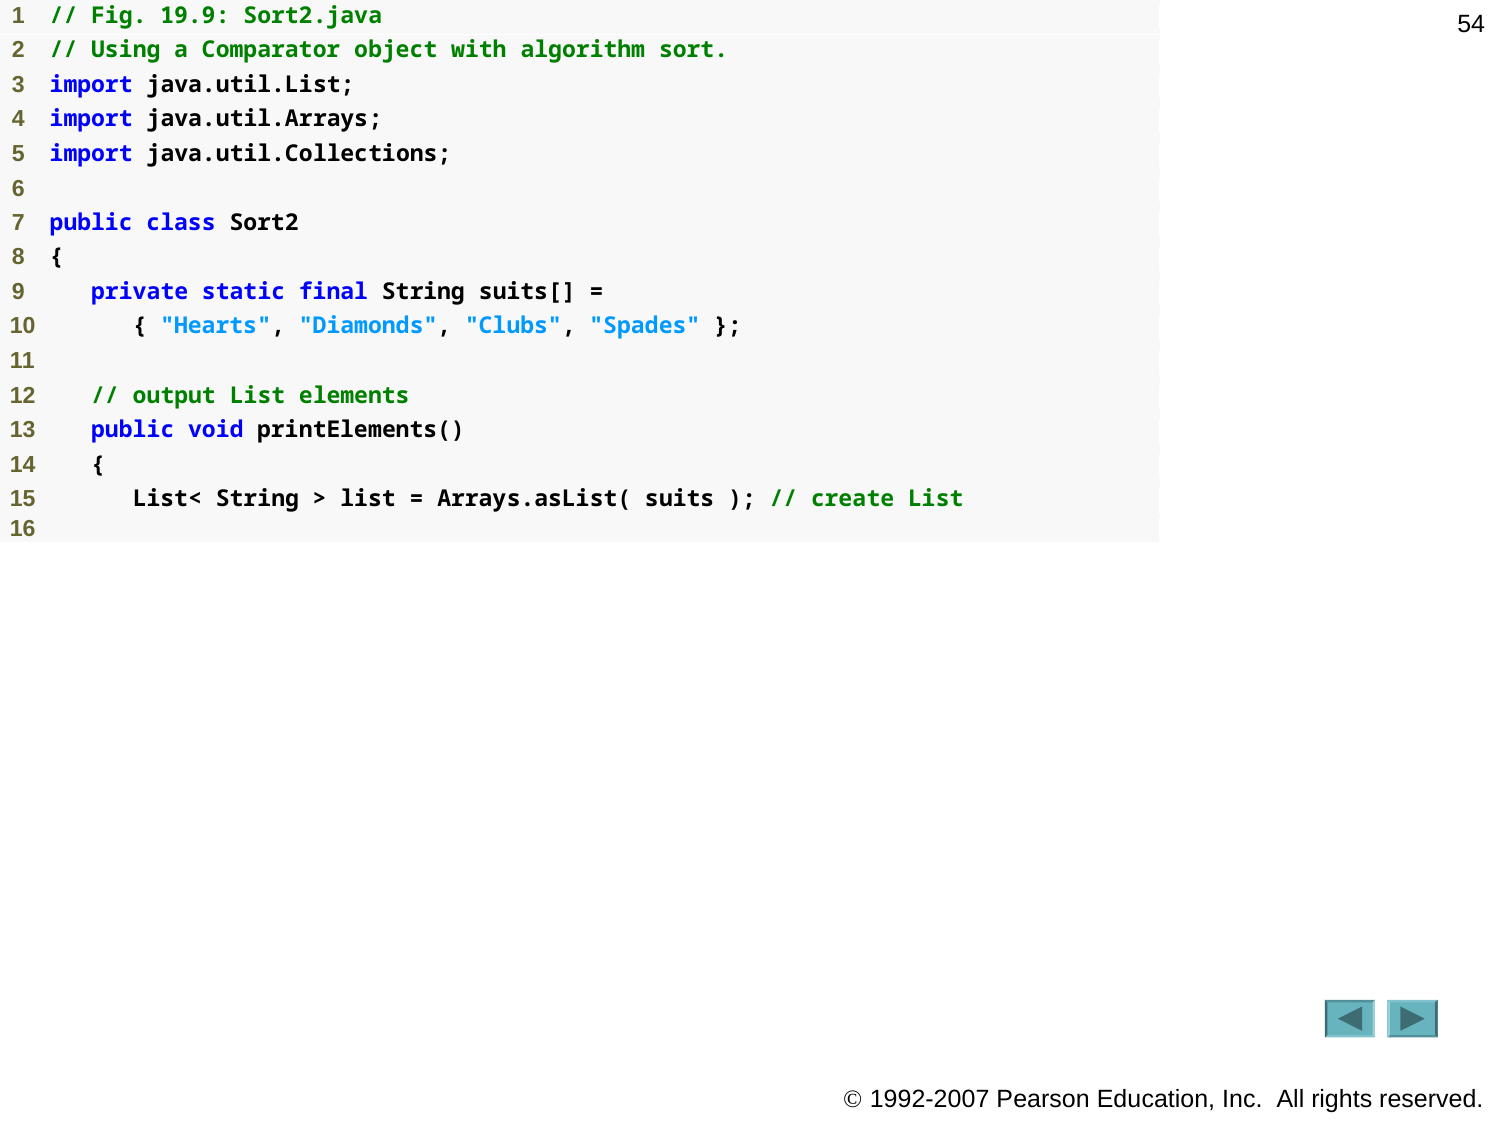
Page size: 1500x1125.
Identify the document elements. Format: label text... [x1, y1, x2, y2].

text_box <number> [1164, 0, 1500, 79]
chart [0, 0, 1164, 669]
